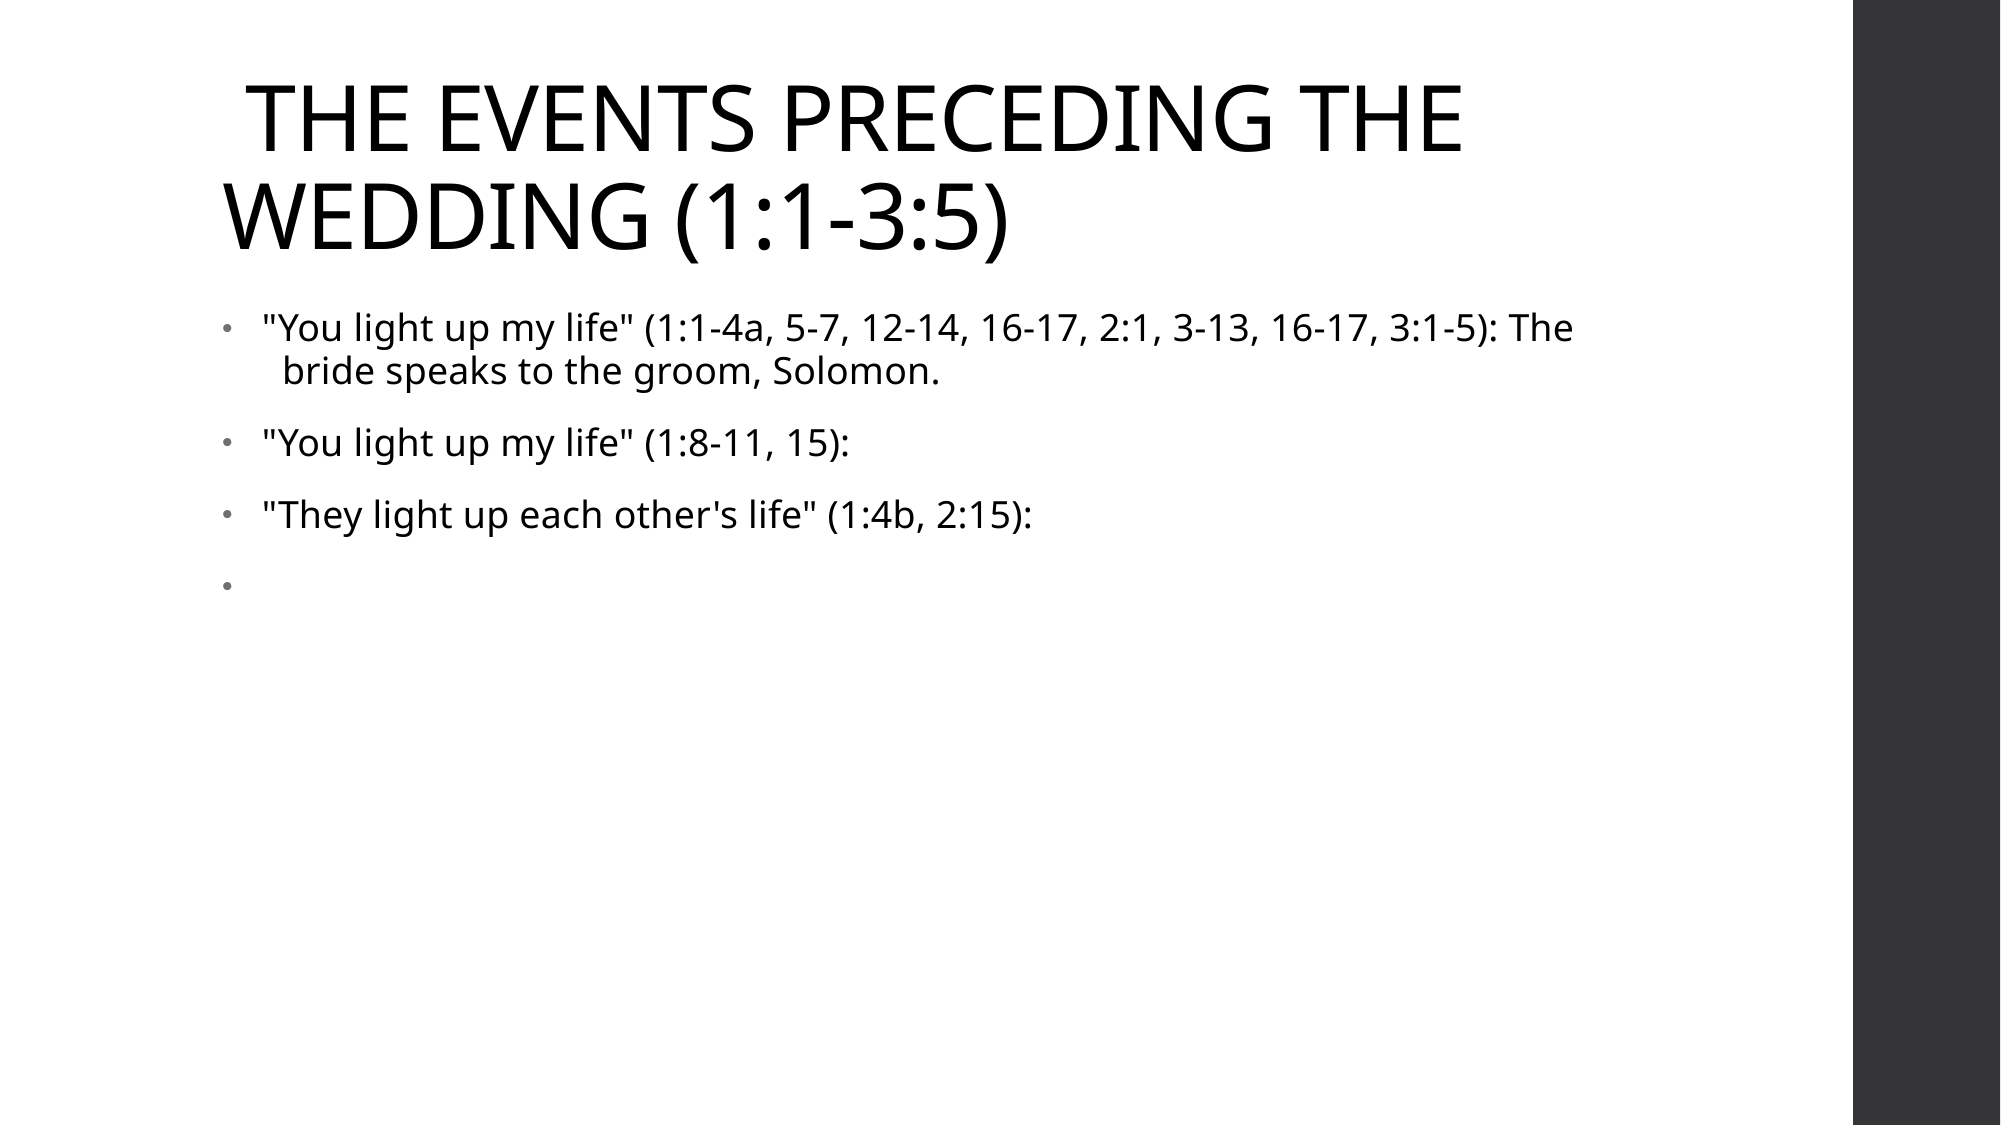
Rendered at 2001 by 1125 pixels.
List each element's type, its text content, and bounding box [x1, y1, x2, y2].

title THE EVENTS PRECEDING THE WEDDING (1:1-3:5) [206, 60, 1797, 278]
list "You light up my life" (1:1-4a, 5-7, 12-14, 16-17, 2:1, 3-13, 16-17, 3:1-5): The bride speaks to the groom, Solomon. "You light up my life" (1:8-11, 15): "They light up each other's life" (1:4b, 2:15): [206, 299, 1617, 1014]
